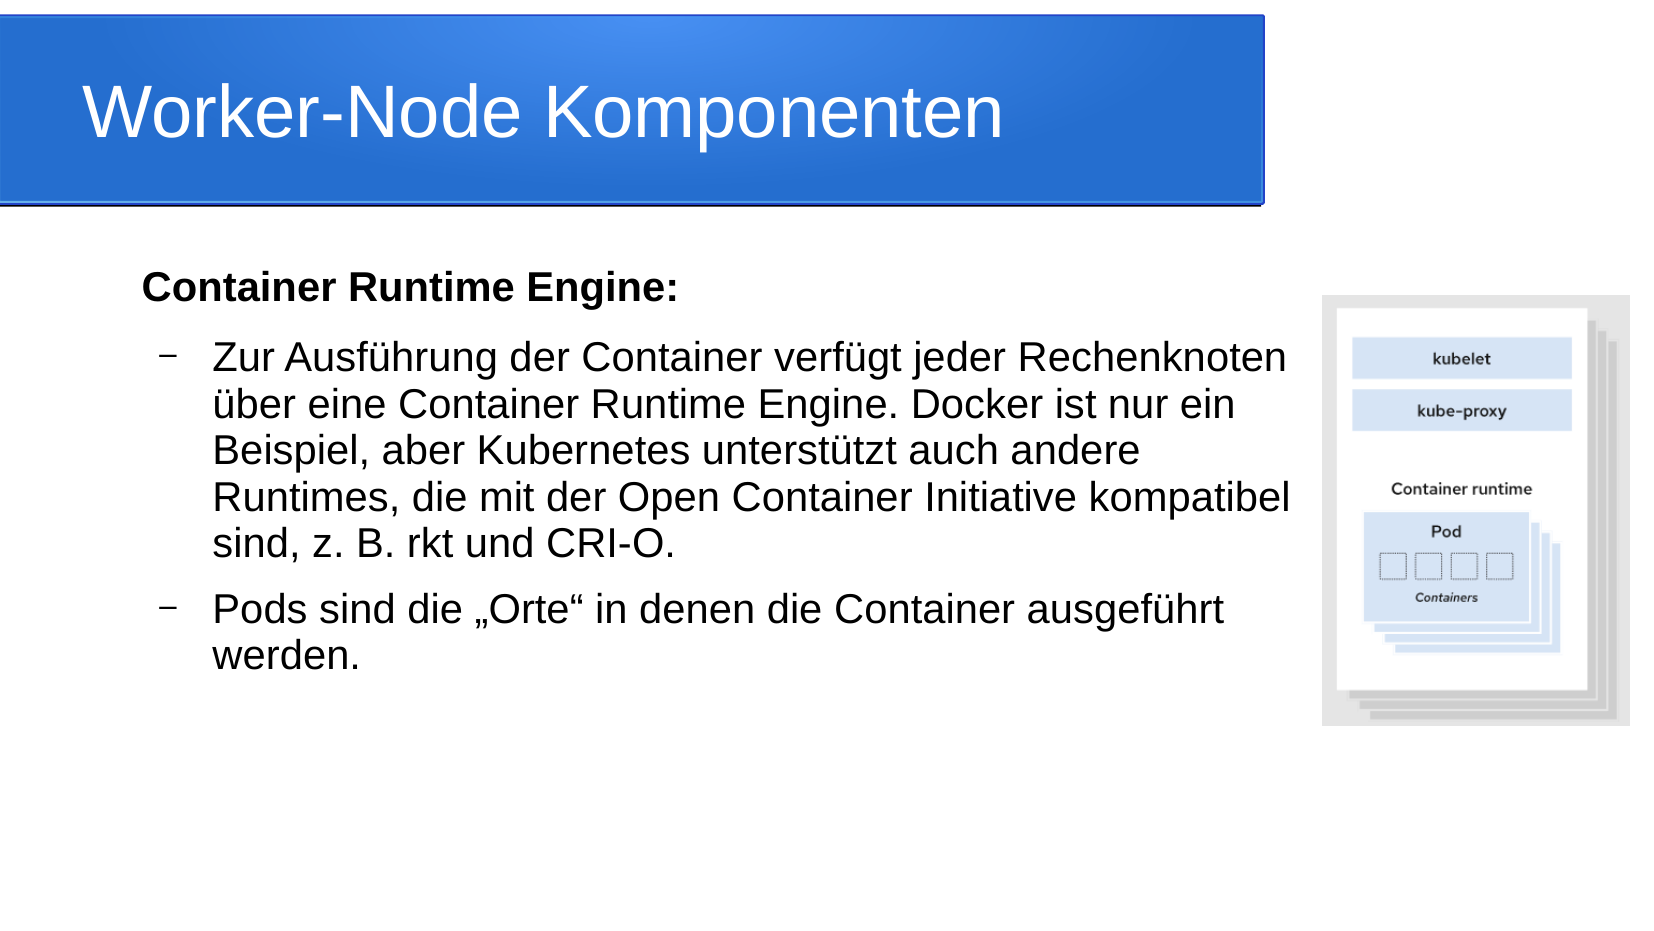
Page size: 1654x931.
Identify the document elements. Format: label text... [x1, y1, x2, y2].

picture [1322, 295, 1630, 726]
list Container Runtime Engine: Zur Ausführung der Container verfügt jeder Rechenknoten über eine Container Runtime Engine. Docker ist nur ein Beispiel, aber Kubernetes unterstützt auch andere Runtimes, die mit der Open Container Initiative kompatibel sind, z. B. rkt und CRI-O. Pods sind die „Orte“ in denen die Container ausgeführt werden. [70, 263, 1300, 851]
title Worker-Node Komponenten [82, 35, 1235, 189]
